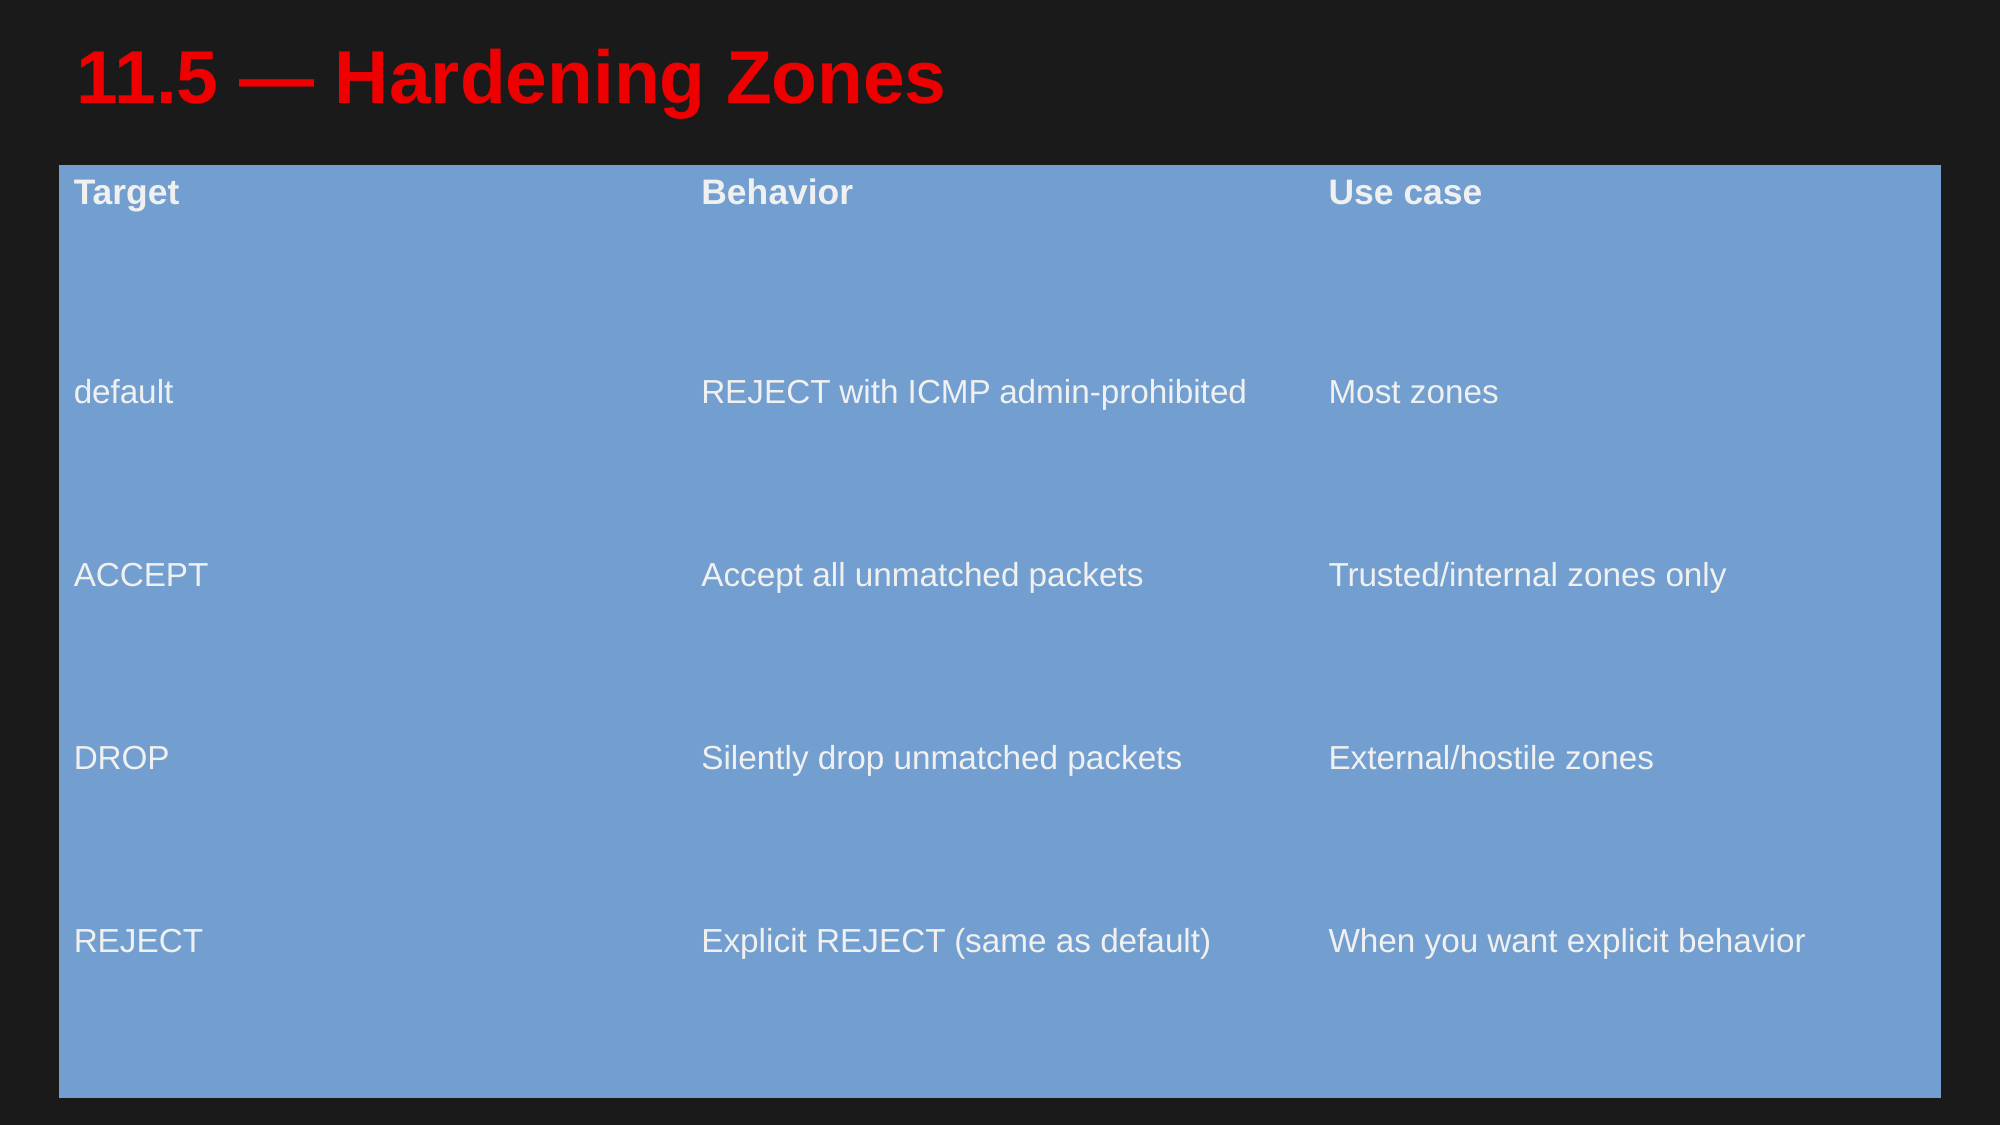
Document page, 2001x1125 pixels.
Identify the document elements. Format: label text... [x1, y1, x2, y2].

table_cell External/hostile zones [1314, 732, 1941, 915]
table_cell Explicit REJECT (same as default) [686, 915, 1314, 1098]
table_header Use case [1314, 165, 1941, 366]
text_box 11.5 — Hardening Zones [59, 23, 1942, 142]
table_header Behavior [686, 165, 1314, 366]
table_cell DROP [59, 732, 686, 915]
table_cell REJECT with ICMP admin-prohibited [686, 366, 1314, 549]
table_cell Most zones [1314, 366, 1941, 549]
table_cell ACCEPT [59, 549, 686, 732]
table_cell default [59, 366, 686, 549]
table_cell When you want explicit behavior [1314, 915, 1941, 1098]
table_header Target [59, 165, 686, 366]
table_cell Silently drop unmatched packets [686, 732, 1314, 915]
table_cell Trusted/internal zones only [1314, 549, 1941, 732]
table_cell REJECT [59, 915, 686, 1098]
table_cell Accept all unmatched packets [686, 549, 1314, 732]
